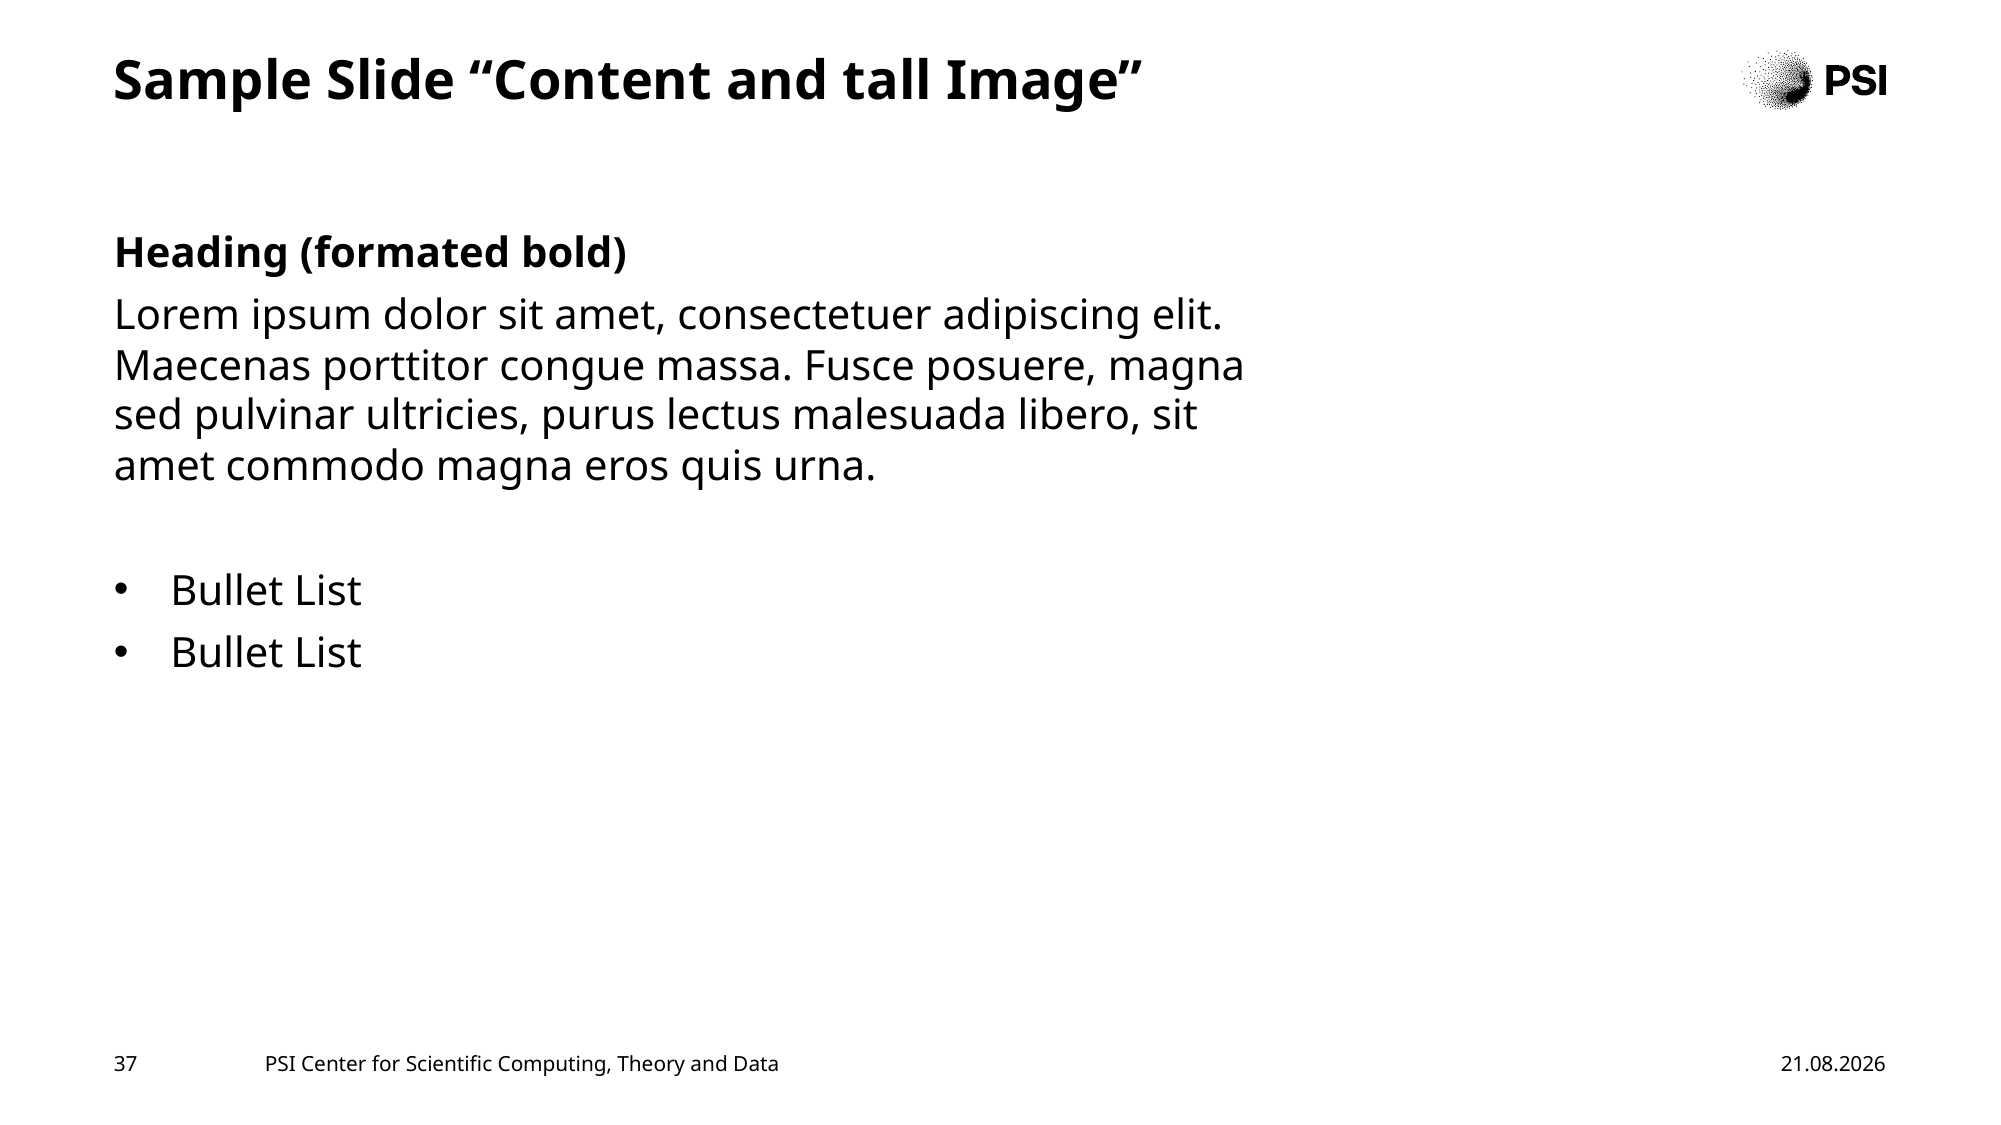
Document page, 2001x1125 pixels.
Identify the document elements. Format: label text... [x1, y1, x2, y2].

title Sample Slide “Content and tall Image” [114, 45, 1585, 179]
list Heading (formated bold) Lorem ipsum dolor sit amet, consectetuer adipiscing elit. Maecenas porttitor congue massa. Fusce posuere, magna sed pulvinar ultricies, purus lectus malesuada libero, sit amet commodo magna eros quis urna. Bullet List Bullet List [114, 225, 1284, 988]
